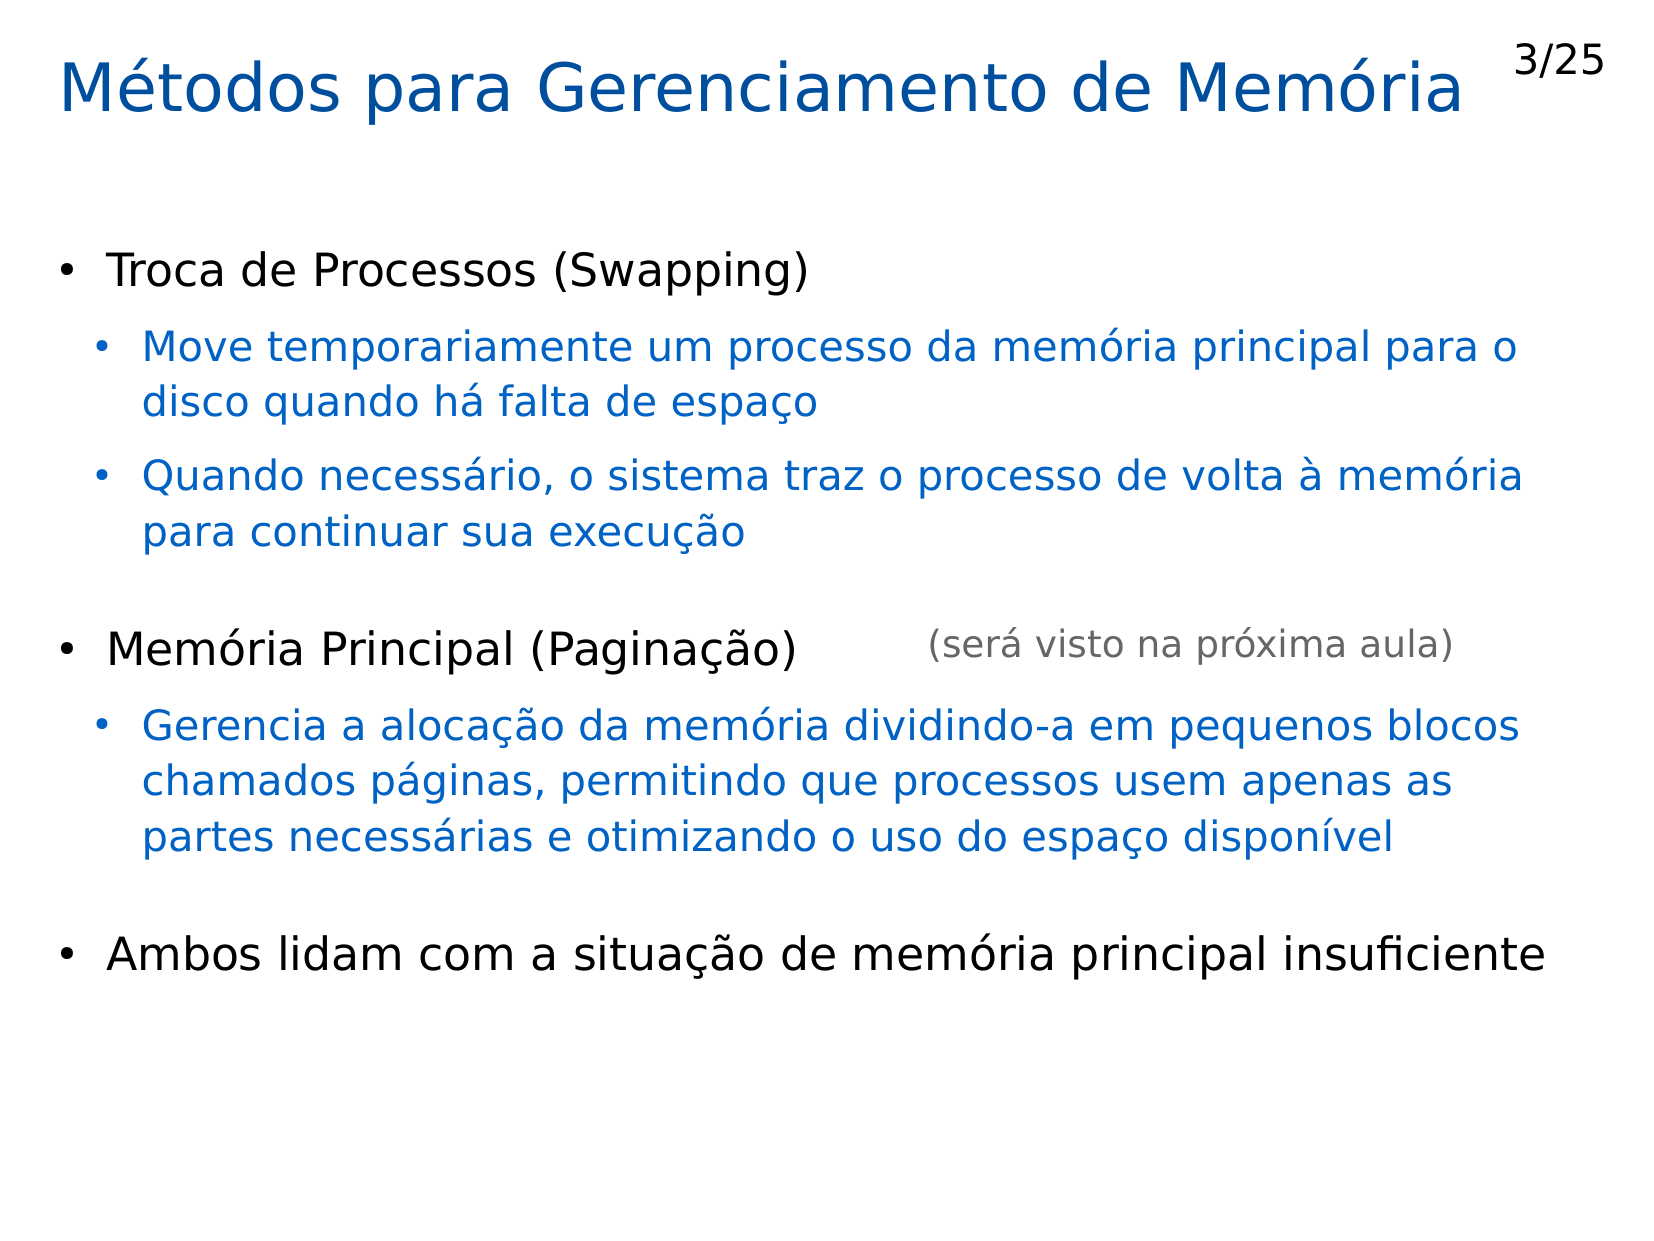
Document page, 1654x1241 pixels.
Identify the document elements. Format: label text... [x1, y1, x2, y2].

text_box (será visto na próxima aula) [912, 615, 1556, 677]
list Troca de Processos (Swapping) Move temporariamente um processo da memória principal para o disco quando há falta de espaço Quando necessário, o sistema traz o processo de volta à memória para continuar sua execução Memória Principal (Paginação) Gerencia a alocação da memória dividindo-a em pequenos blocos chamados páginas, permitindo que processos usem apenas as partes necessárias e otimizando o uso do espaço disponível Ambos lidam com a situação de memória principal insuficiente [59, 236, 1595, 1211]
title Métodos para Gerenciamento de Memória [59, 29, 1506, 148]
